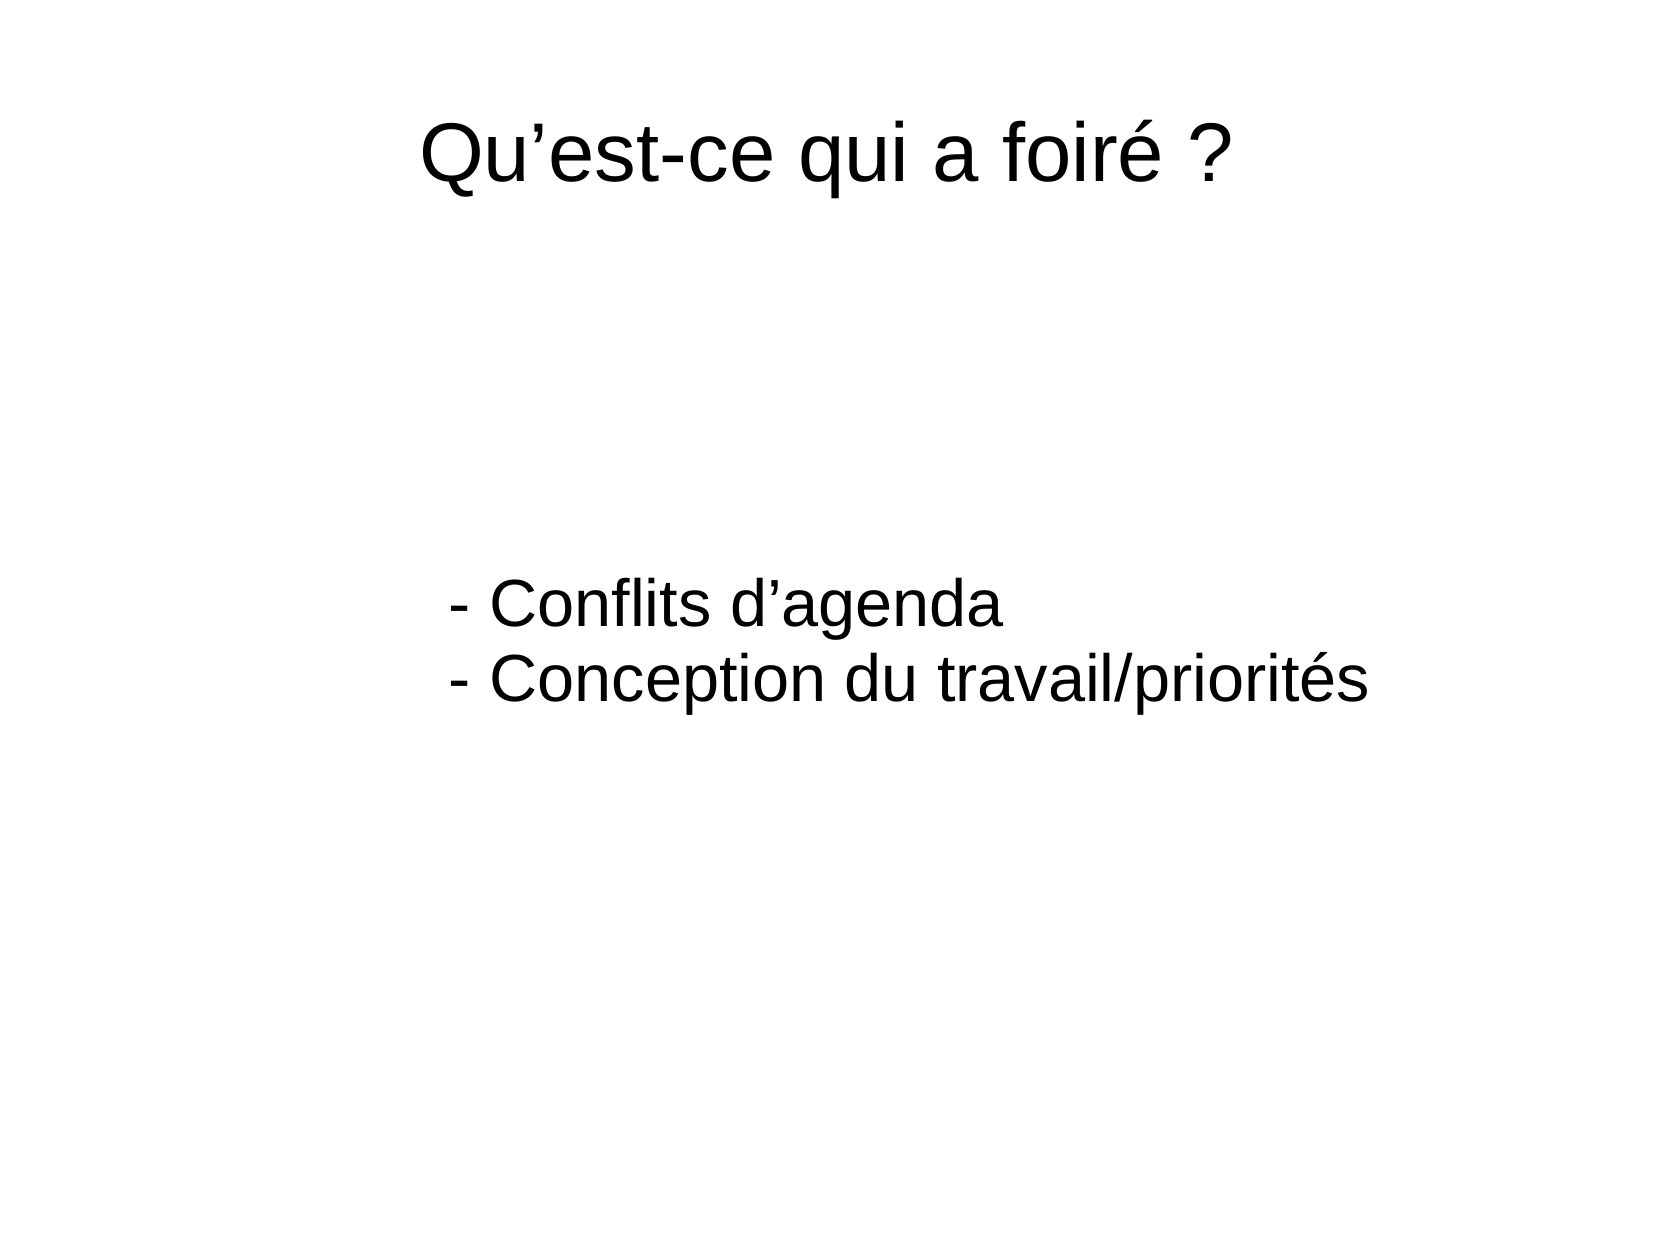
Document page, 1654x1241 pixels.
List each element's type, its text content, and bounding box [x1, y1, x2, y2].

subtitle - Conflits d’agenda - Conception du travail/priorités [448, 283, 1406, 981]
title Qu’est-ce qui a foiré ? [82, 49, 1571, 257]
